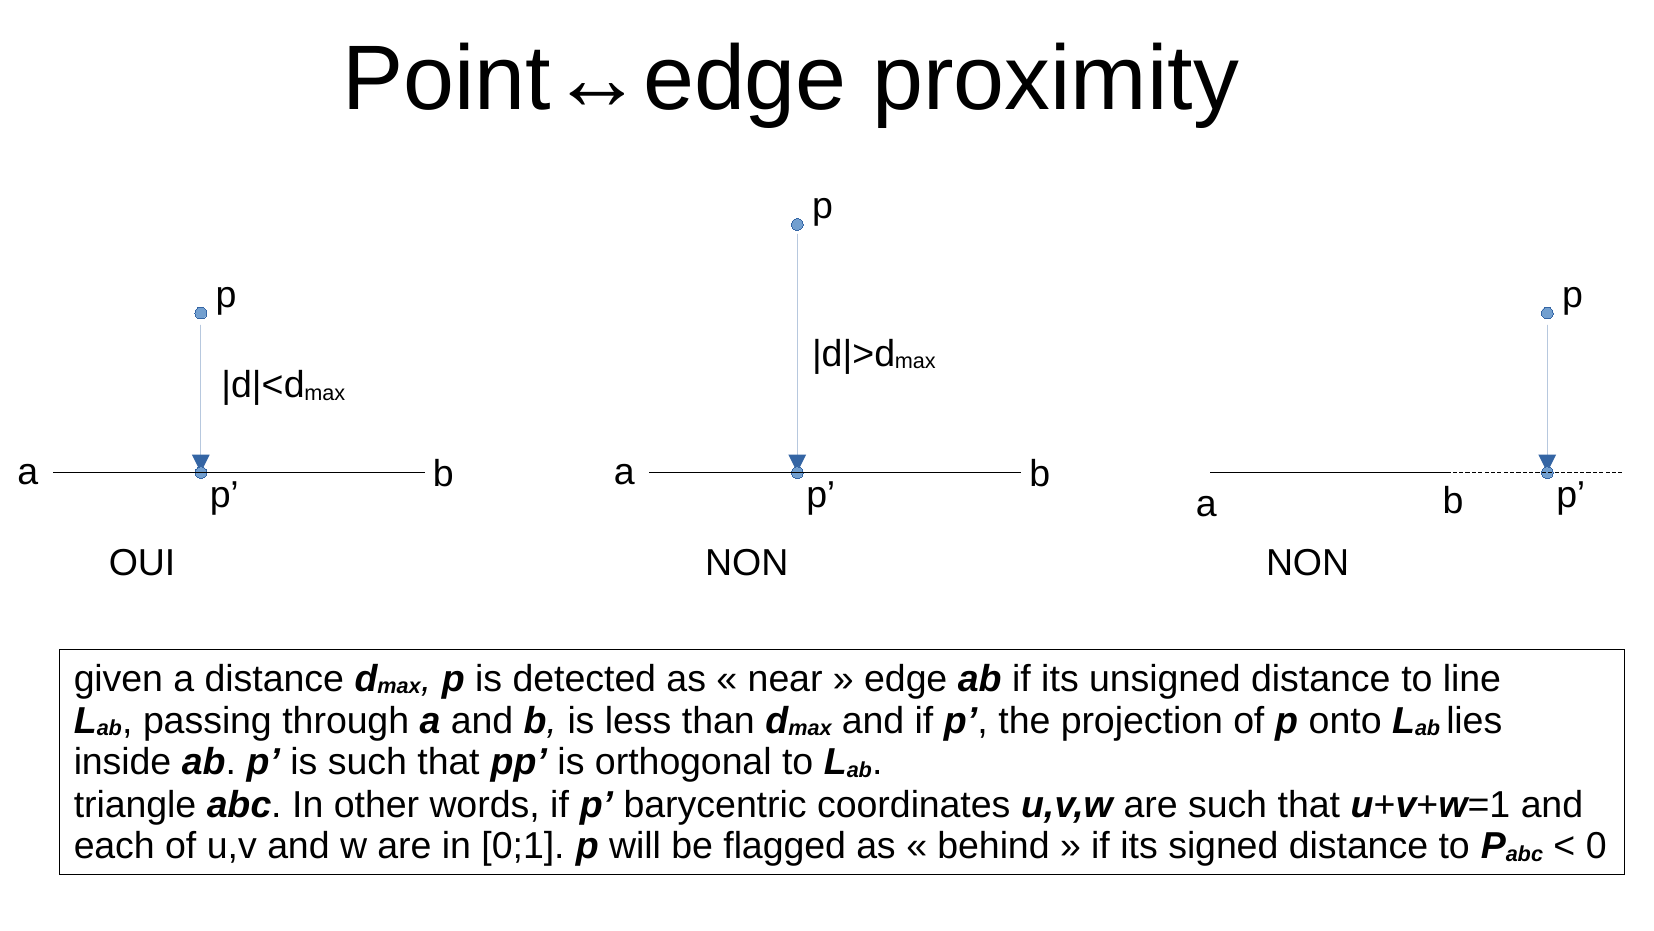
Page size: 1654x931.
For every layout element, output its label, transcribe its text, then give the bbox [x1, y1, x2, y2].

text_box p’ [791, 473, 851, 524]
text_box b [1427, 472, 1477, 532]
text_box [791, 218, 804, 231]
text_box p’ [799, 466, 851, 472]
text_box b [418, 445, 467, 502]
text_box p’ [203, 466, 254, 472]
text_box NON [690, 533, 804, 591]
text_box b [1014, 445, 1063, 502]
text_box a [2, 442, 54, 500]
text_box a [599, 442, 650, 500]
text_box |d|<dmax [206, 356, 414, 414]
text_box [195, 473, 207, 479]
text_box p’ [195, 473, 254, 524]
text_box p [1547, 265, 1598, 323]
text_box [1541, 466, 1554, 479]
text_box OUI [93, 533, 191, 591]
title Point↔edge proximity [47, 0, 1536, 156]
text_box [194, 307, 207, 319]
text_box [1541, 307, 1554, 319]
text_box [791, 473, 804, 479]
text_box p [200, 265, 252, 323]
text_box [791, 466, 804, 472]
text_box given a distance dmax, p is detected as « near » edge ab if its unsigned distance to line Lab, passing through a and b, is less than dmax and if p’, the projection of p onto Lab lies inside ab. p’ is such that pp’ is orthogonal to Lab. triangle abc. In other words, if p’ barycentric coordinates u,v,w are such that u+v+w=1 and each of u,v and w are in [0;1]. p will be flagged as « behind » if its signed distance to Pabc < 0 [59, 649, 1625, 875]
text_box NON [1251, 533, 1365, 591]
text_box p [797, 177, 848, 234]
text_box |d|>dmax [797, 324, 1004, 382]
text_box a [1181, 474, 1232, 532]
text_box p’ [1541, 466, 1601, 524]
text_box [195, 466, 207, 472]
